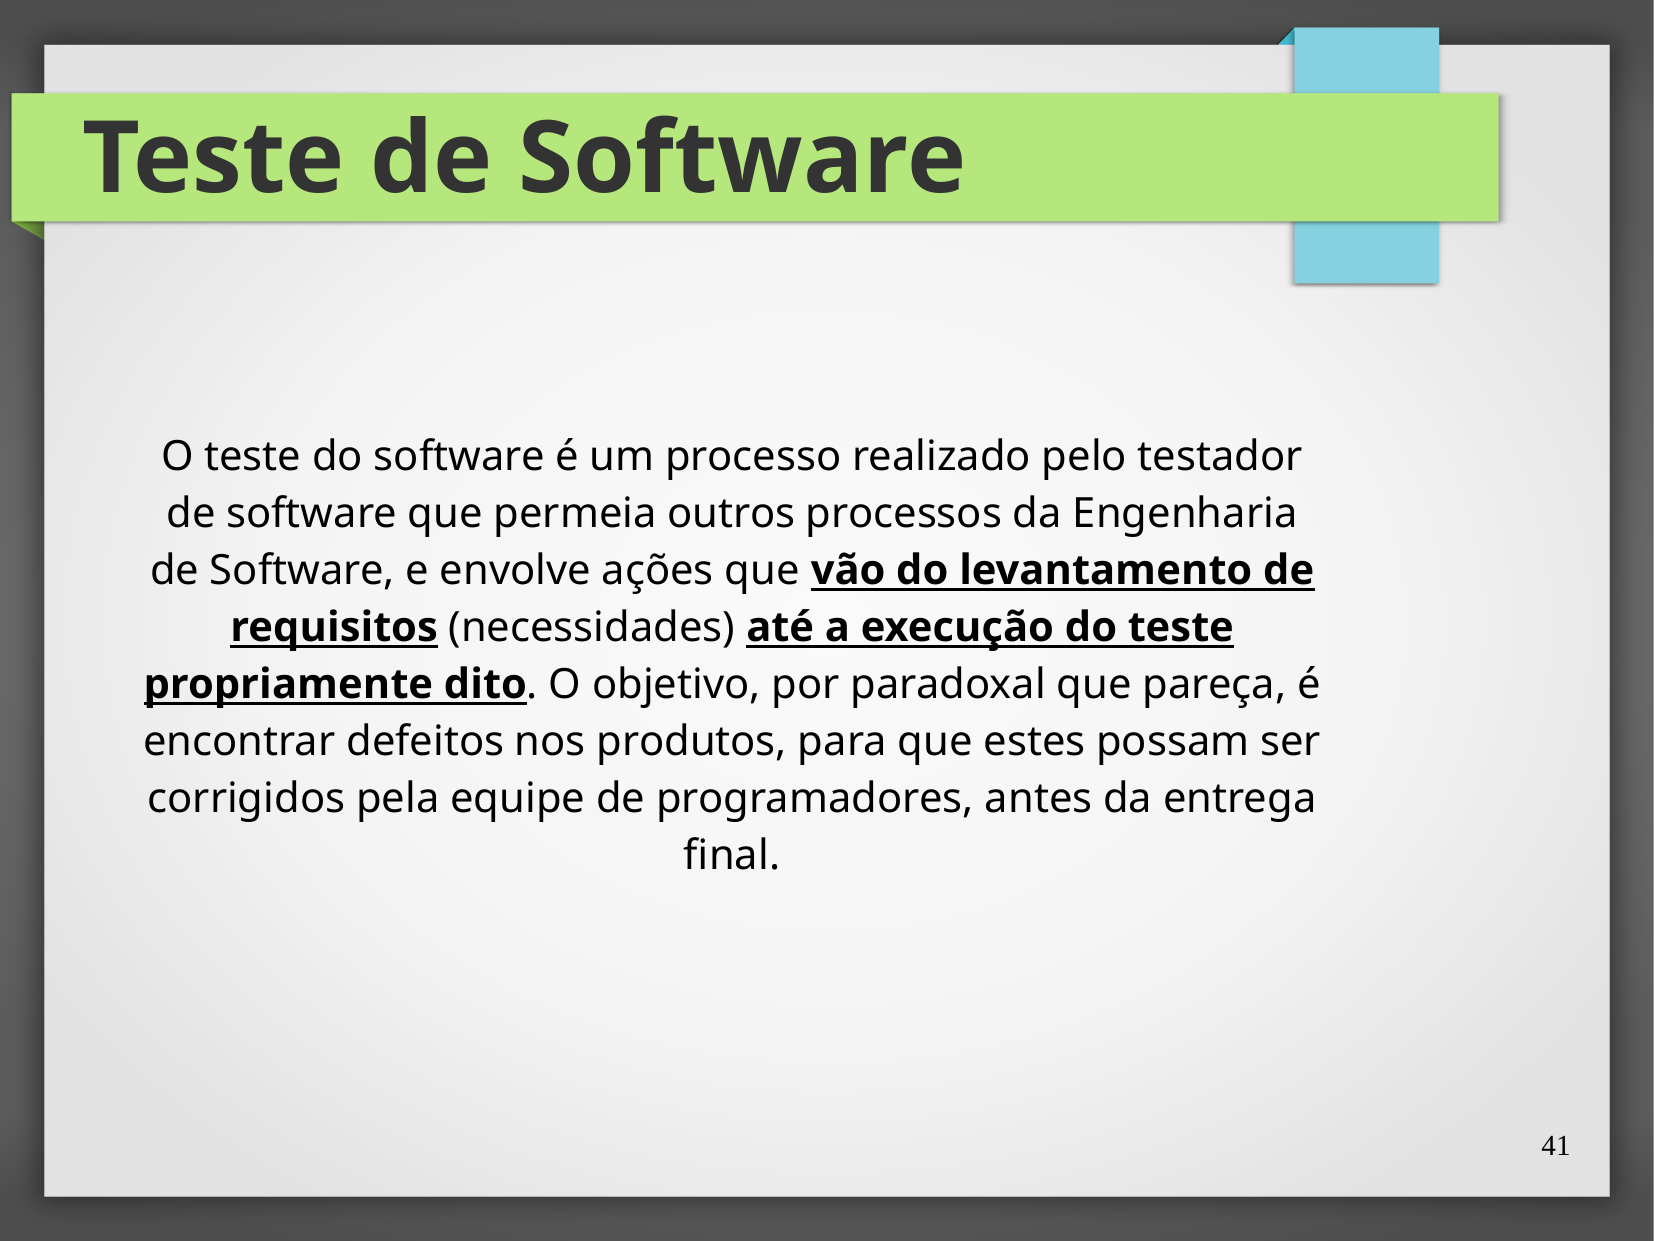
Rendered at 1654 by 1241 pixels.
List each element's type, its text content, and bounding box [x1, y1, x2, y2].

subtitle O teste do software é um processo realizado pelo testador de software que permeia outros processos da Engenharia de Software, e envolve ações que vão do levantamento de requisitos (necessidades) até a execução do teste propriamente dito. O objetivo, por paradoxal que pareça, é encontrar defeitos nos produtos, para que estes possam ser corrigidos pela equipe de programadores, antes da entrega final. [141, 349, 1323, 959]
picture [0, 0, 1654, 1241]
title Teste de Software [82, 94, 1264, 213]
